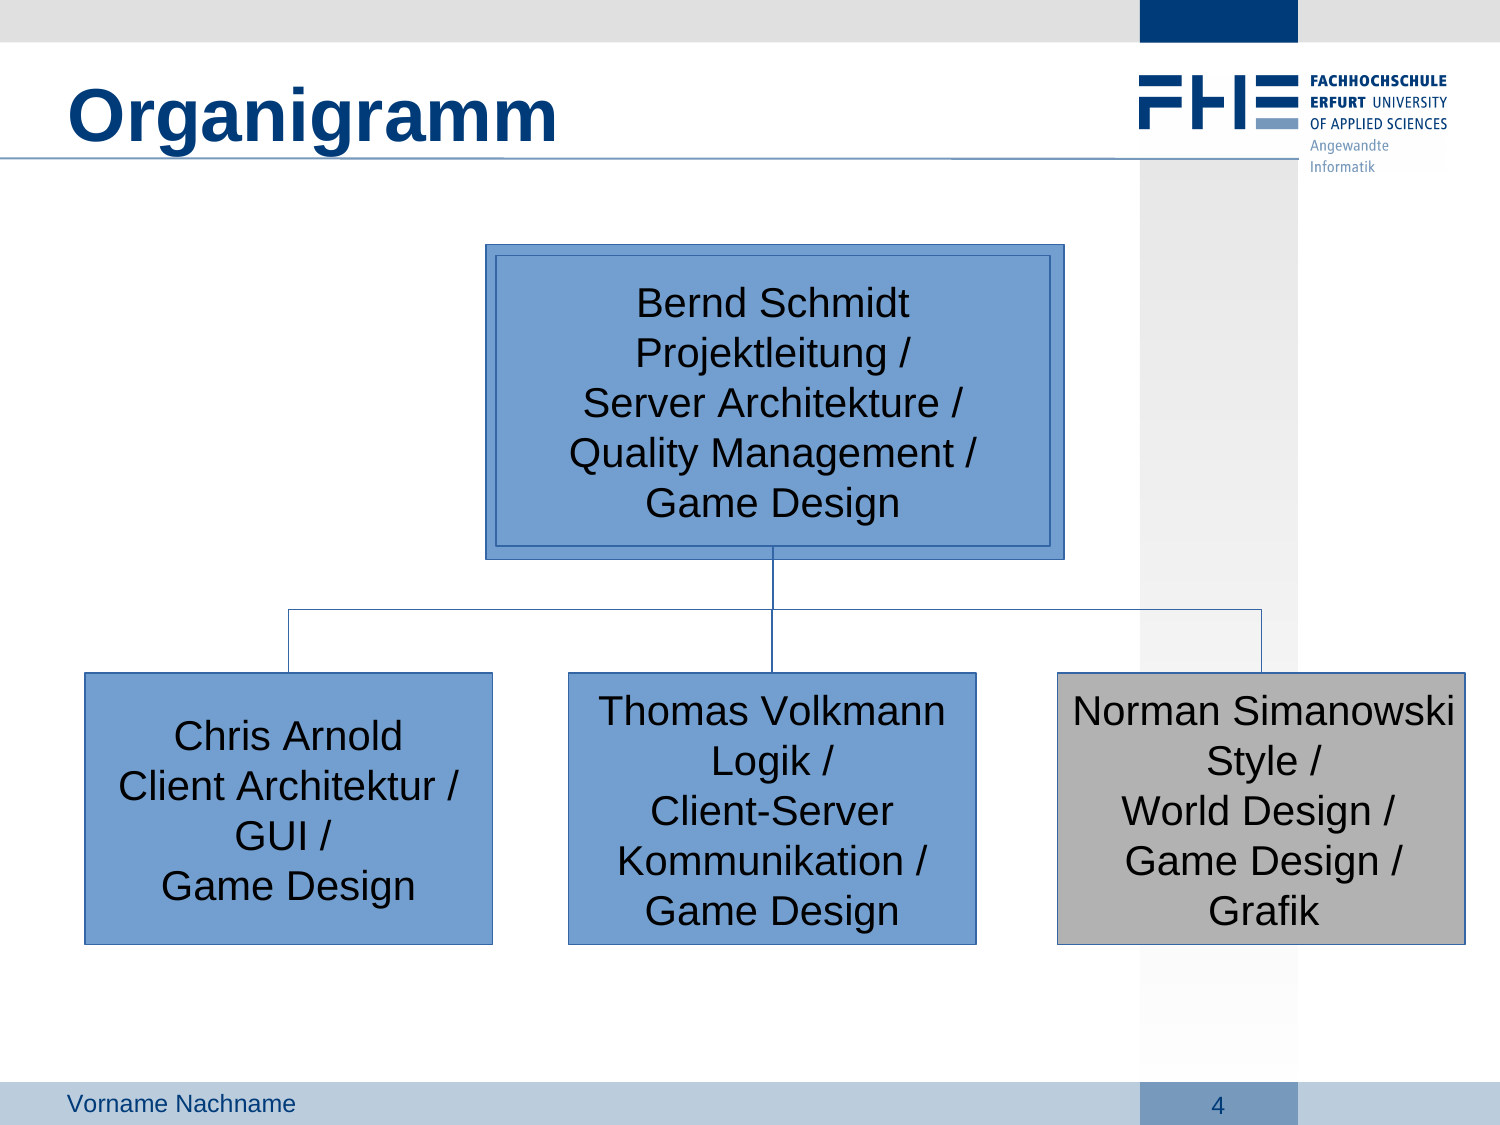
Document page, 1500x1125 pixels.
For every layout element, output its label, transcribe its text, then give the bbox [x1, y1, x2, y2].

text_box Thomas Volkmann Logik / Client-Server Kommunikation / Game Design [568, 673, 977, 945]
text_box Chris Arnold Client Architektur / GUI / Game Design [84, 673, 493, 945]
picture [1139, 75, 1447, 172]
text_box Norman Simanowski Style / World Design / Game Design / Grafik [1057, 673, 1466, 945]
title Organigramm [53, 58, 1140, 142]
text_box Bernd Schmidt Projektleitung / Server Architekture / Quality Management / Game Design [496, 255, 1050, 546]
text_box [486, 244, 1064, 560]
